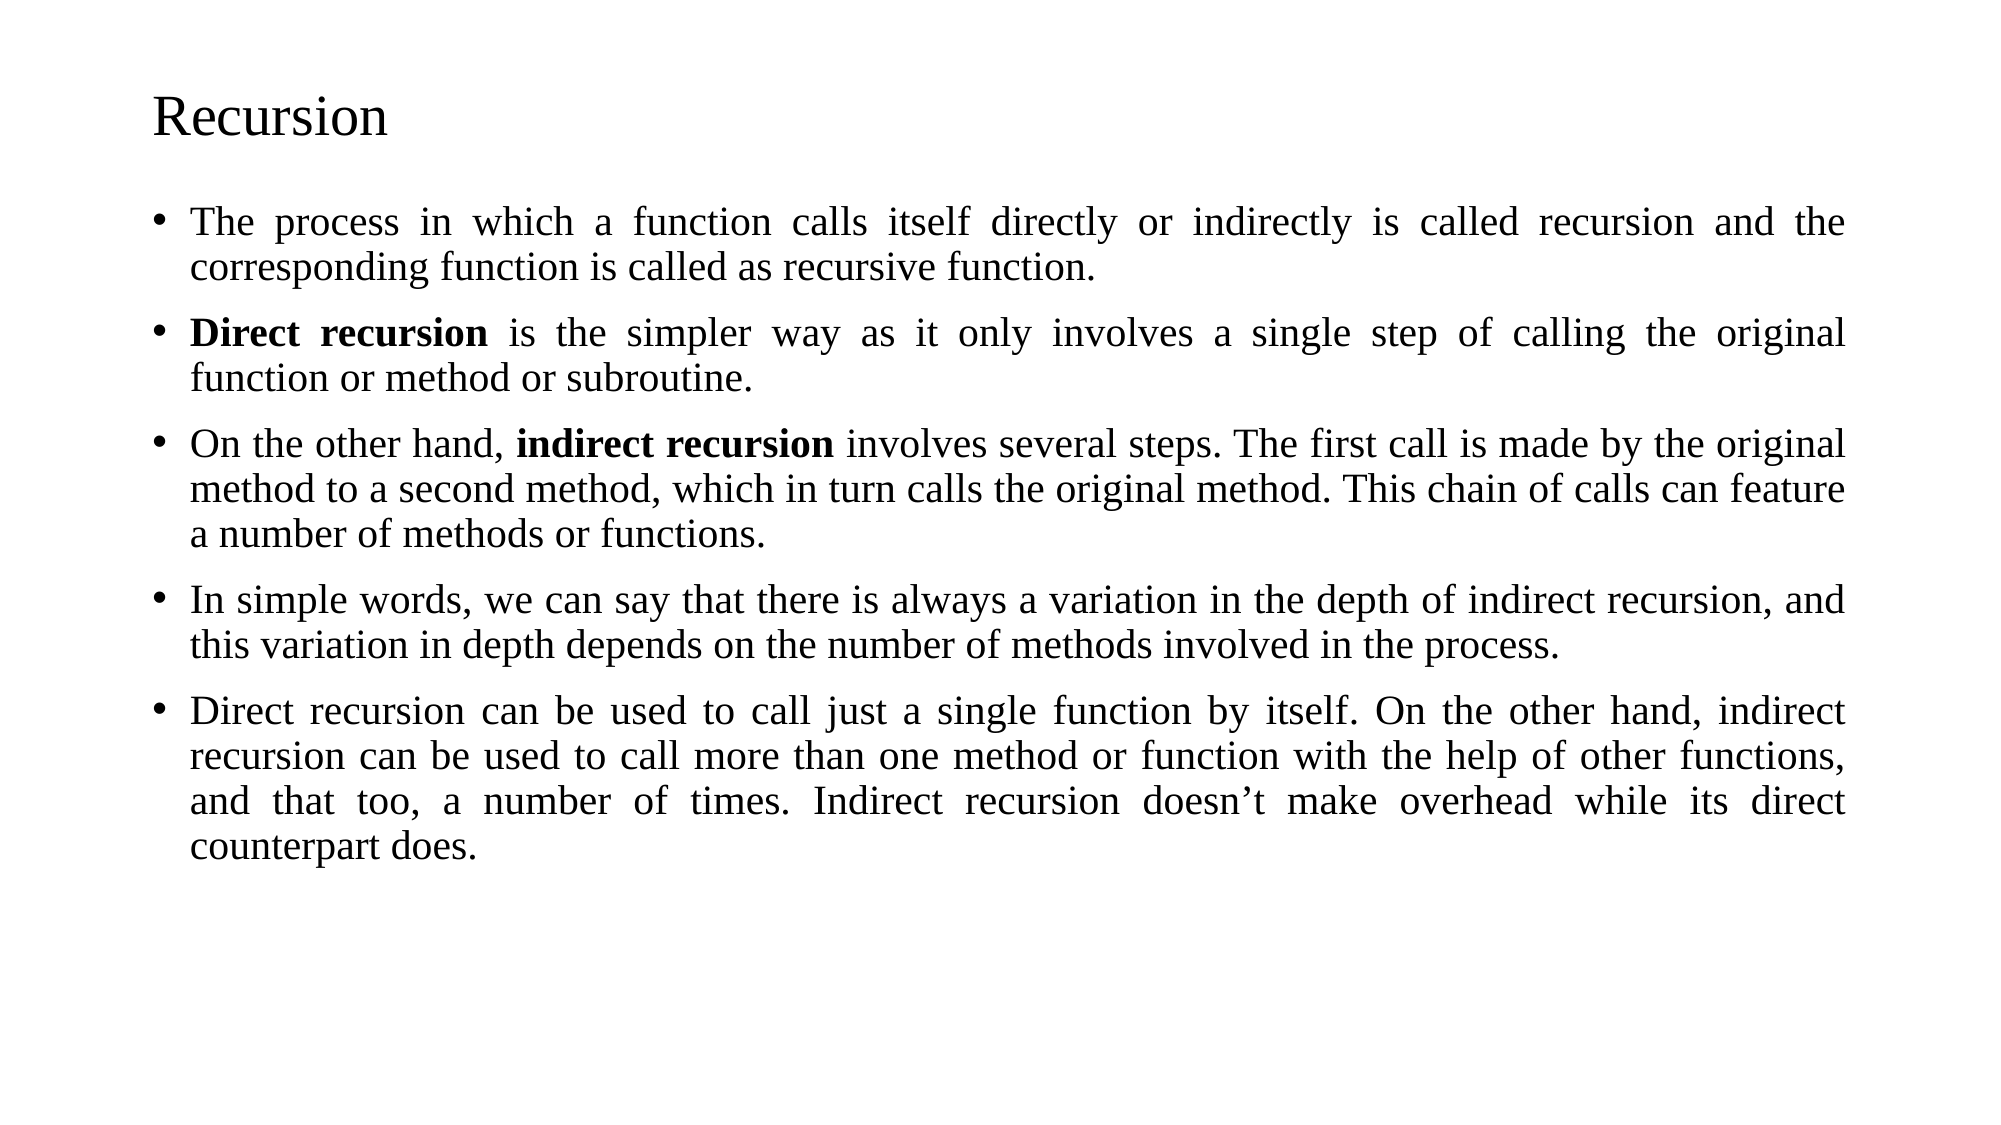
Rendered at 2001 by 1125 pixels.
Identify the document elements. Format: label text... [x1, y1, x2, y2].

list The process in which a function calls itself directly or indirectly is called recursion and the corresponding function is called as recursive function. Direct recursion is the simpler way as it only involves a single step of calling the original function or method or subroutine. On the other hand, indirect recursion involves several steps. The first call is made by the original method to a second method, which in turn calls the original method. This chain of calls can feature a number of methods or functions. In simple words, we can say that there is always a variation in the depth of indirect recursion, and this variation in depth depends on the number of methods involved in the process. Direct recursion can be used to call just a single function by itself. On the other hand, indirect recursion can be used to call more than one method or function with the help of other functions, and that too, a number of times. Indirect recursion doesn’t make overhead while its direct counterpart does. [137, 191, 1863, 1014]
title Recursion [137, 59, 1863, 173]
